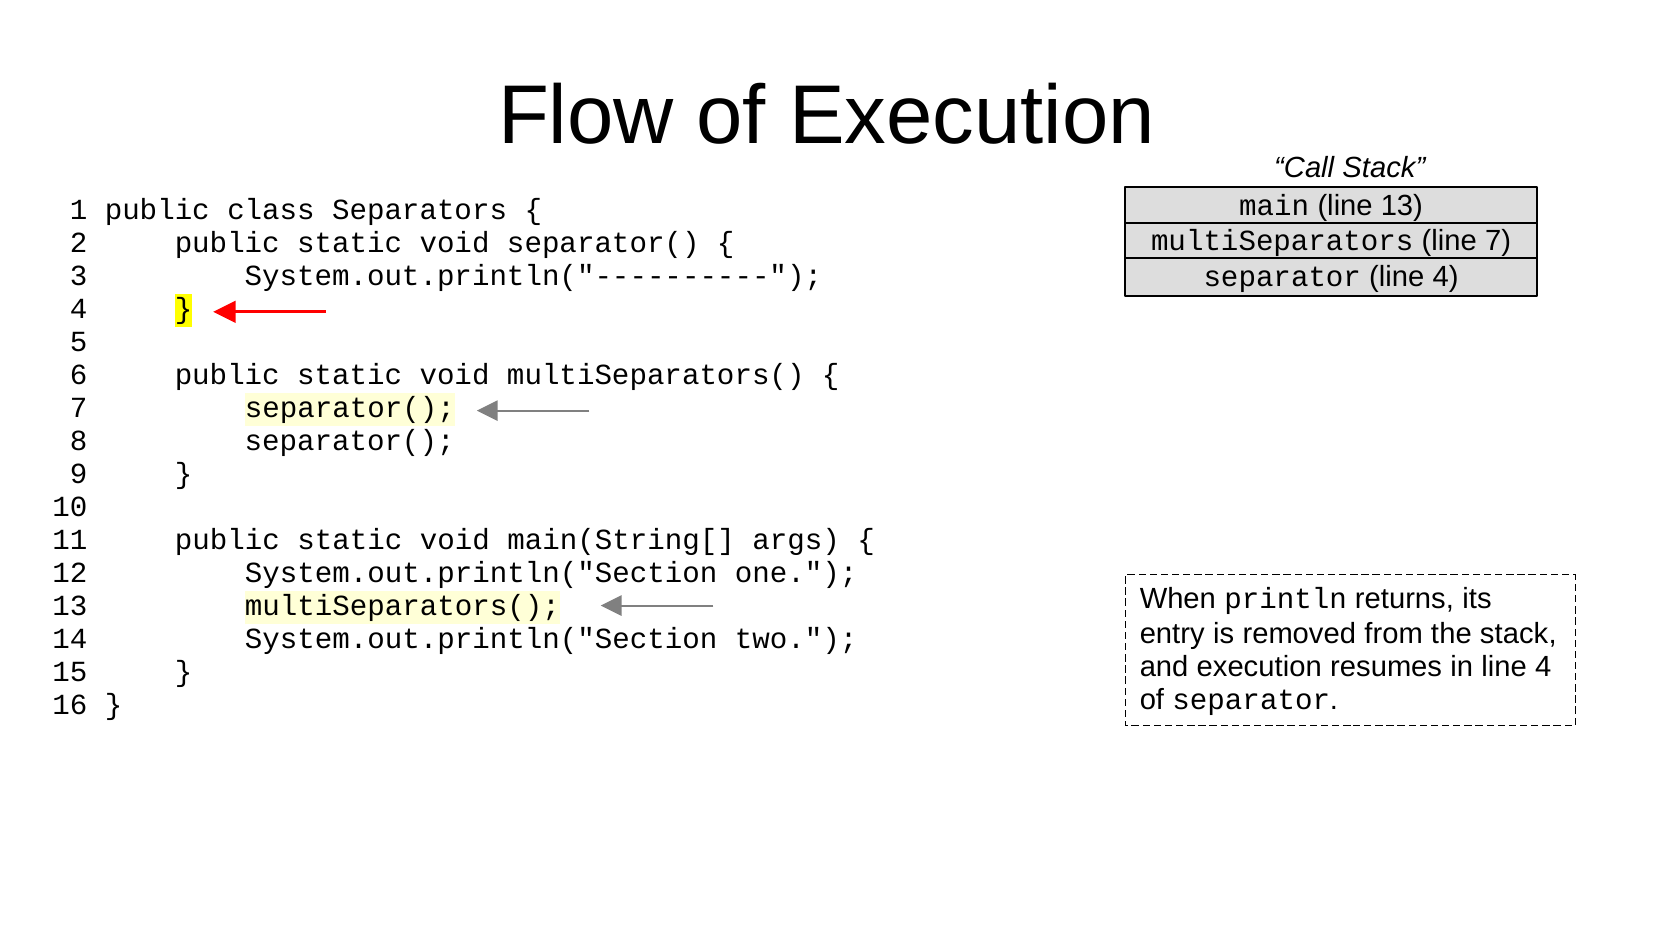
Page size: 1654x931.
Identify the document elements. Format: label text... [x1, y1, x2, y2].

text_box multiSeparators (line 7) [1124, 222, 1538, 258]
text_box main (line 13) [1124, 187, 1538, 222]
title Flow of Execution [82, 37, 1571, 193]
text_box “Call Stack” [1259, 144, 1441, 187]
text_box When println returns, its entry is removed from the stack, and execution resumes in line 4 of separator. [1125, 574, 1576, 726]
text_box separator (line 4) [1124, 258, 1538, 296]
text_box 1 public class Separators { 2 public static void separator() { 3 System.out.println("----------"); 4 } 5 6 public static void multiSeparators() { 7 separator(); 8 separator(); 9 } 10 11 public static void main(String[] args) { 12 System.out.println("Section one."); 13 multiSeparators(); 14 System.out.println("Section two."); 15 } 16 } [37, 187, 893, 731]
